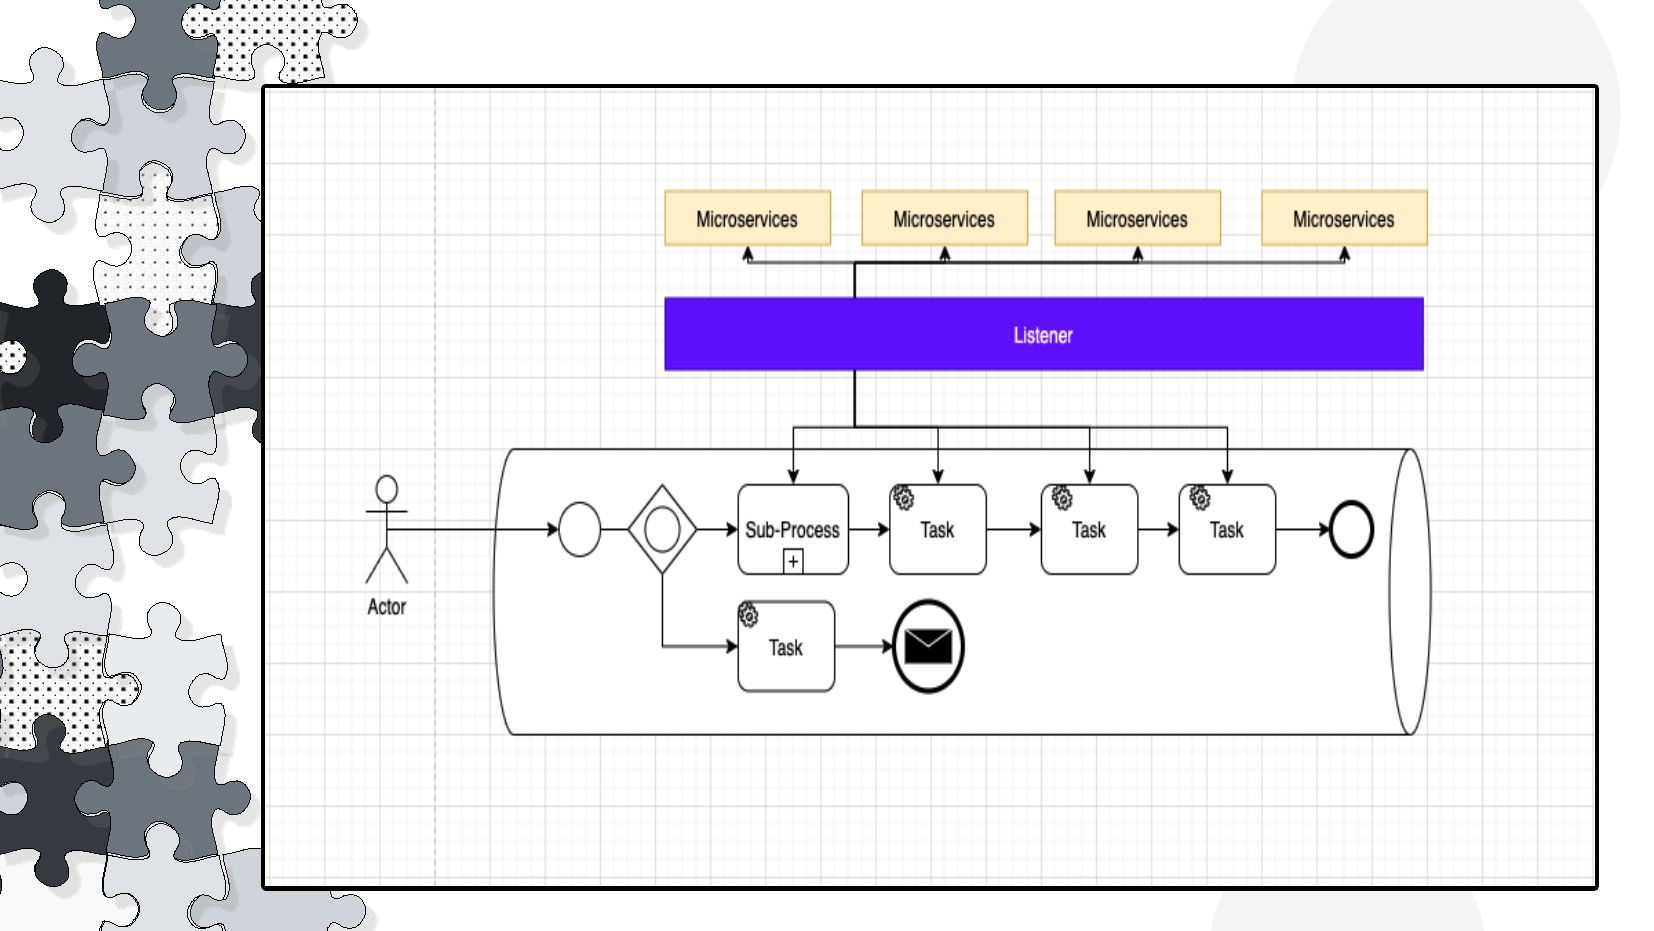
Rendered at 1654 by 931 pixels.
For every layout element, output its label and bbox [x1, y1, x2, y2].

picture [181, 0, 358, 83]
picture [93, 172, 218, 336]
picture [0, 635, 6, 646]
picture [265, 88, 1595, 886]
picture [0, 340, 27, 373]
picture [0, 642, 139, 753]
